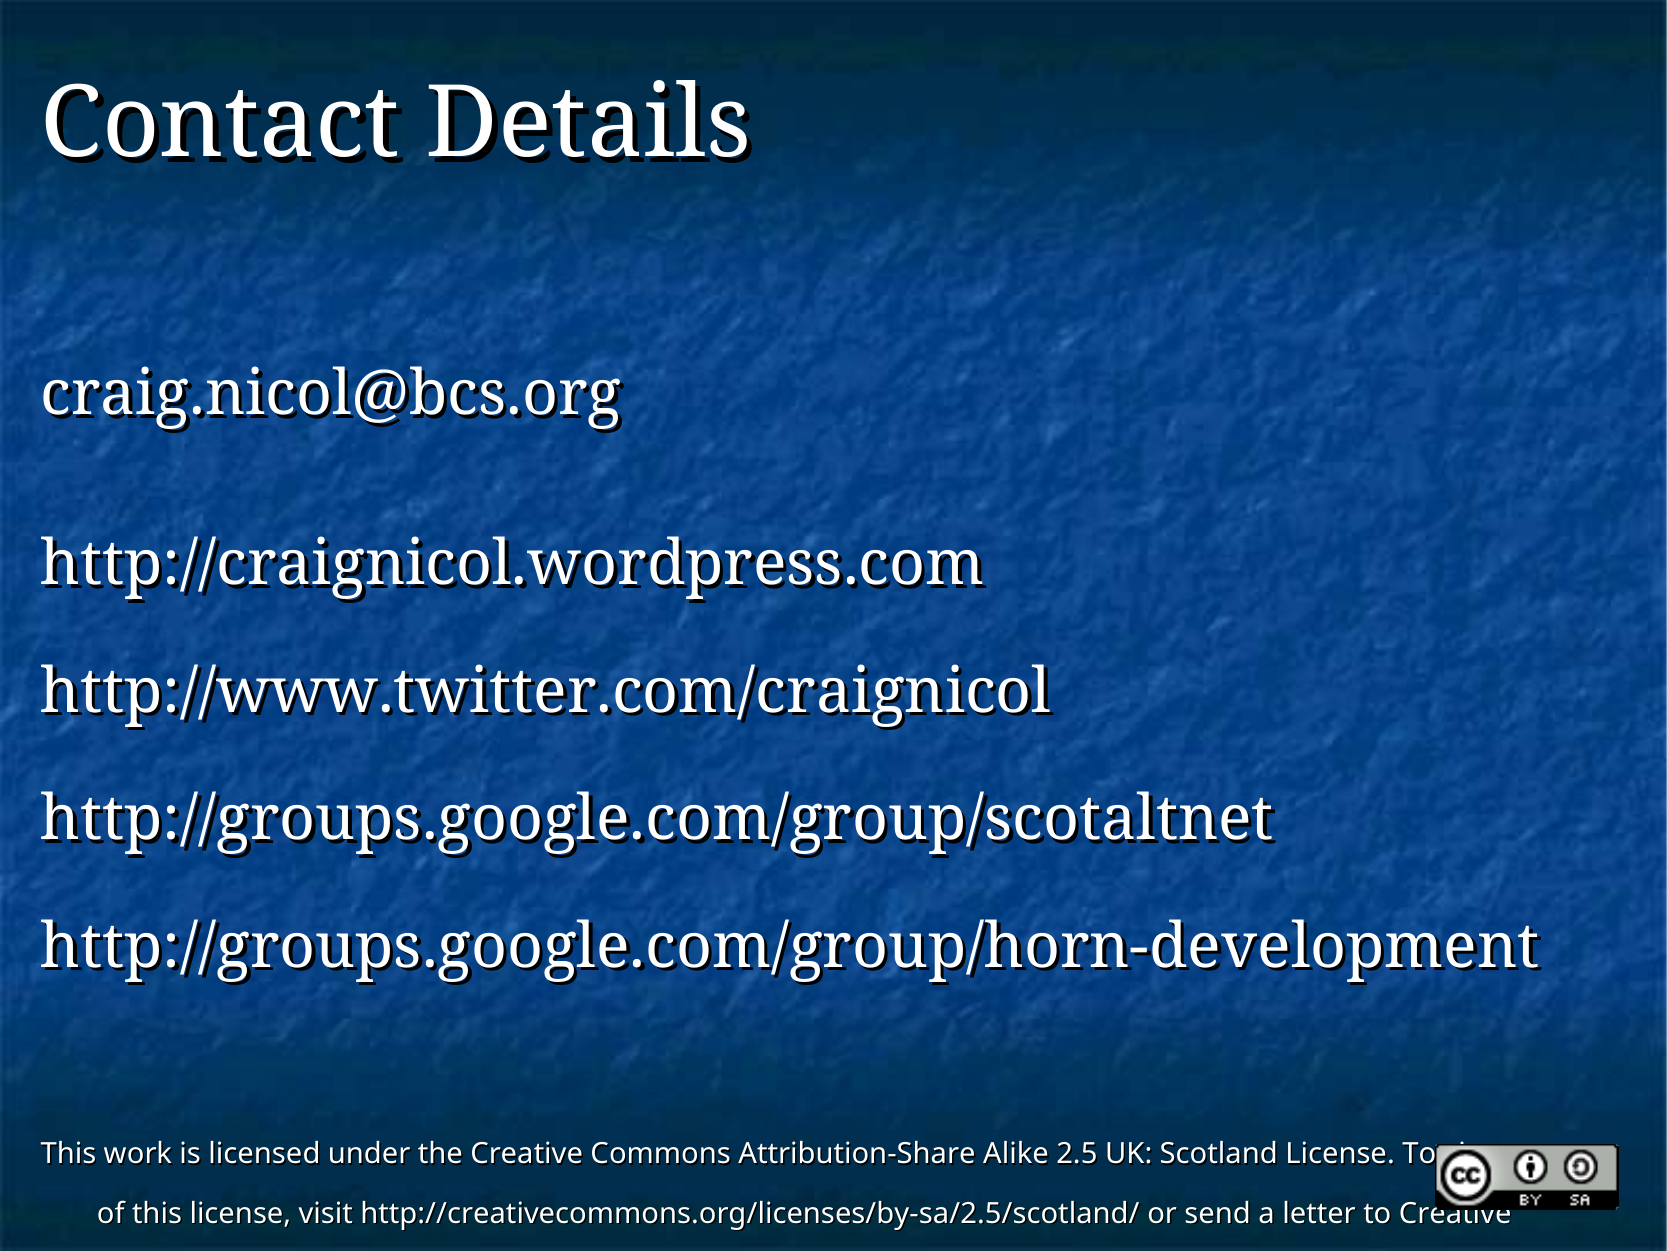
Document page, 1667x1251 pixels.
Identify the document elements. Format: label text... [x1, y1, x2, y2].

picture [122, 1201, 144, 1209]
title Contact Details [40, 50, 1626, 201]
picture [194, 1201, 261, 1210]
picture [1247, 1201, 1284, 1206]
picture [881, 1201, 1070, 1213]
picture [762, 1201, 878, 1209]
picture [1328, 1201, 1415, 1210]
picture [1148, 1201, 1245, 1207]
picture [147, 1201, 191, 1208]
picture [293, 1201, 362, 1209]
picture [365, 1201, 629, 1213]
picture [664, 1201, 759, 1208]
picture [0, 0, 1667, 1251]
list craig.nicol@bcs.org http://craignicol.wordpress.com http://www.twitter.com/craignicol http://groups.google.com/group/scotaltnet http://groups.google.com/group/horn-development This work is licensed under the Creative Commons Attribution-Share Alike 2.5 UK: Scotland License. To view a copy of this license, visit http://creativecommons.org/licenses/by-sa/2.5/scotland/ or send a letter to Creative Commons, 171 Second Street, Suite 300, San Francisco, California, 94105, USA. [40, 300, 1626, 1201]
